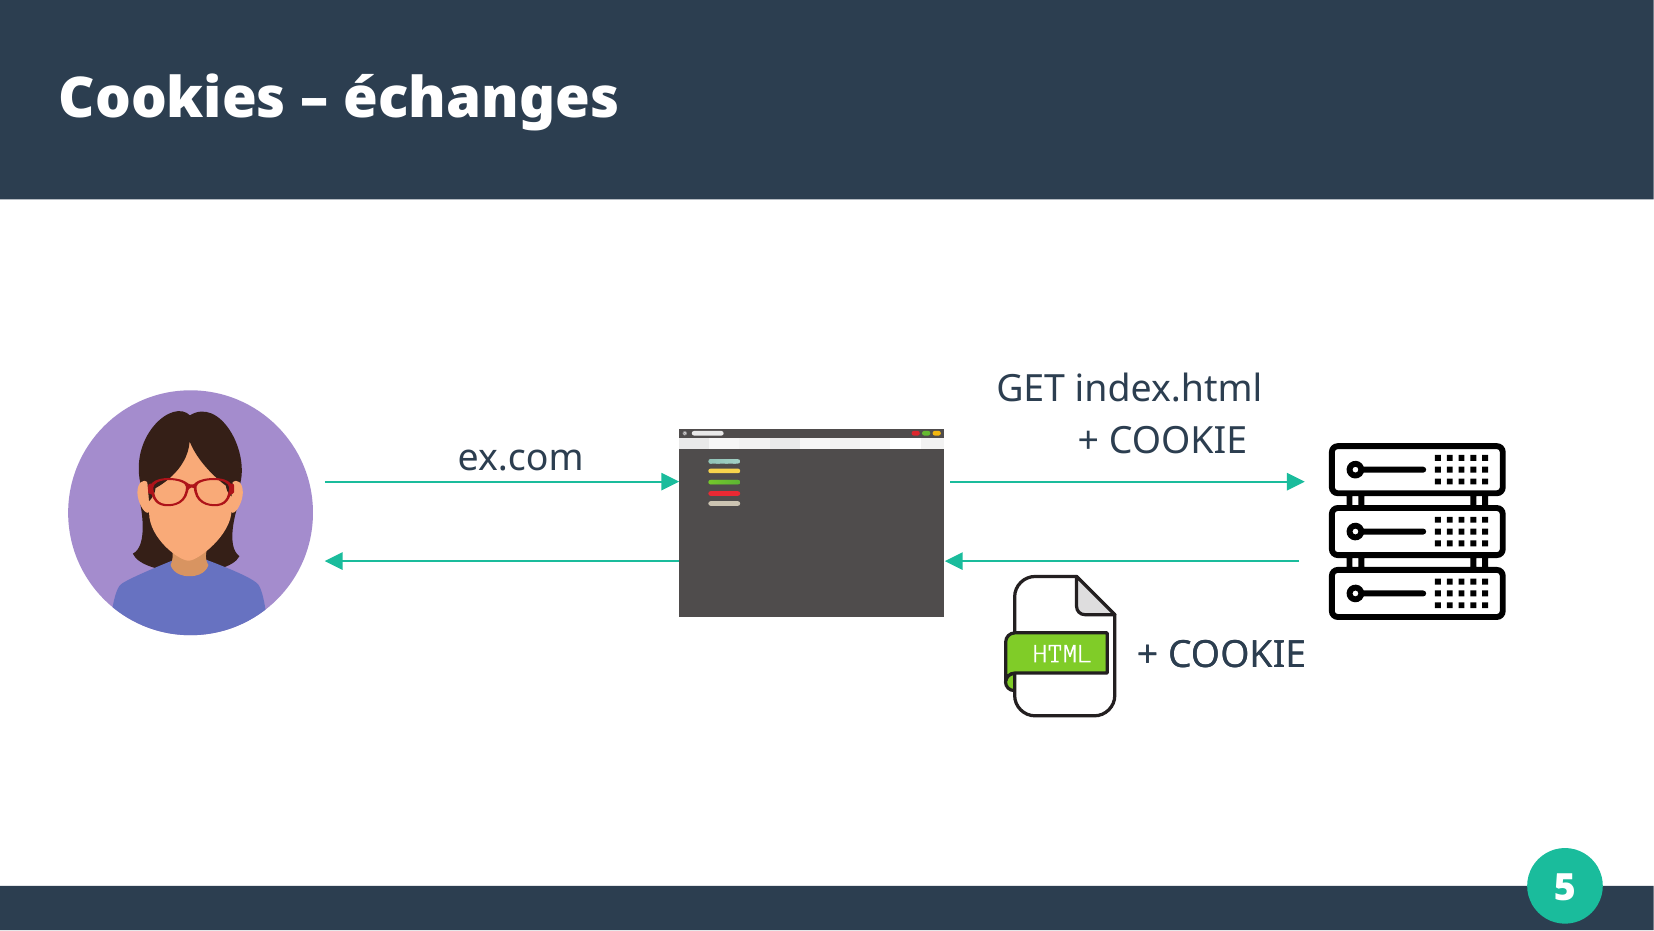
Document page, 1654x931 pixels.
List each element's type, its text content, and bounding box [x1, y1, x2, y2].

title Cookies – échanges [59, 37, 1595, 155]
picture [67, 383, 313, 636]
text_box GET index.html [981, 354, 1300, 421]
text_box + COOKIE [1062, 406, 1281, 473]
text_box ex.com [442, 423, 610, 490]
picture [679, 429, 945, 617]
picture [1328, 442, 1506, 621]
text_box + COOKIE [1122, 620, 1340, 687]
picture [1003, 531, 1123, 737]
